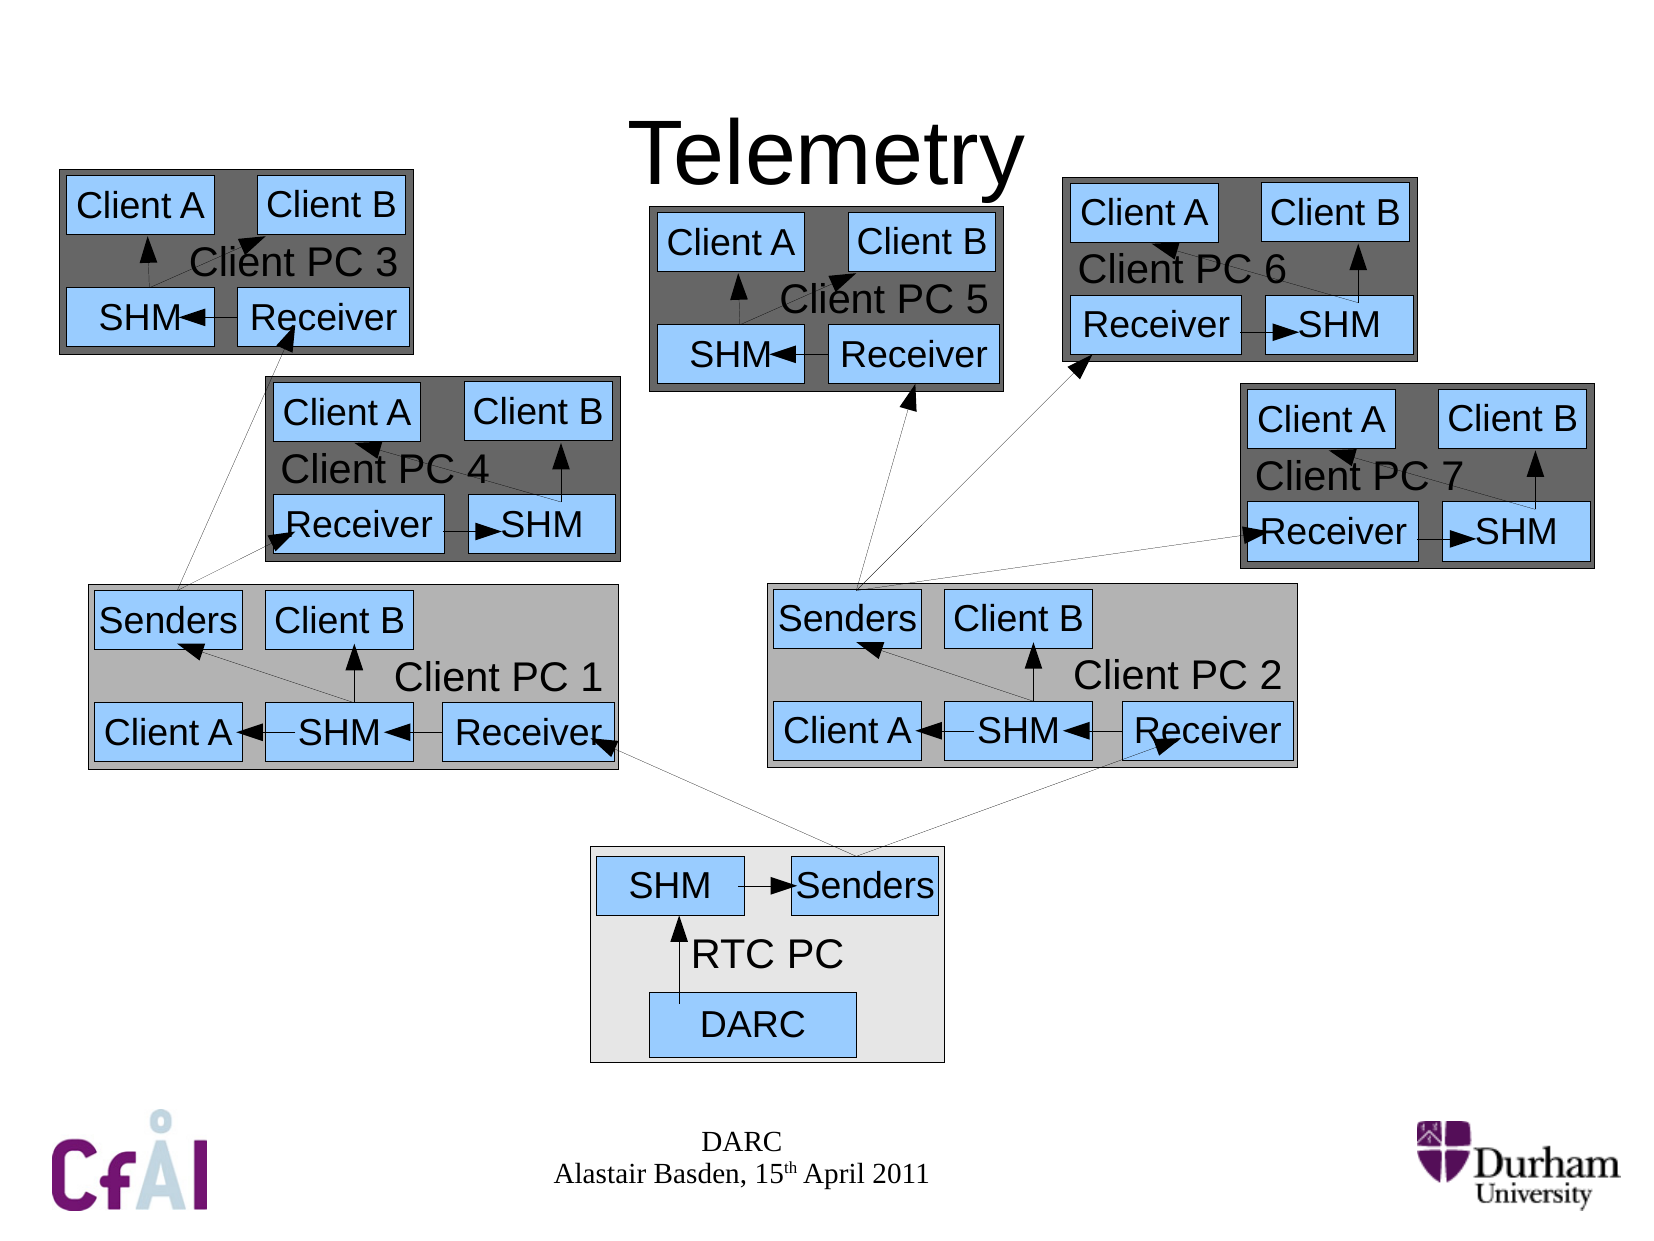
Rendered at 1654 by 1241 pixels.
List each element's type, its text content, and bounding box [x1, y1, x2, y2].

text_box Client PC 4 [265, 376, 621, 562]
text_box SHM [596, 856, 745, 916]
text_box Senders [94, 590, 243, 650]
text_box Client B [1261, 182, 1410, 242]
text_box Client B [265, 590, 414, 650]
text_box Receiver [442, 702, 615, 762]
title Telemetry [82, 49, 1571, 257]
text_box Client B [944, 589, 1093, 649]
text_box SHM [468, 494, 616, 554]
text_box Client A [1247, 389, 1396, 449]
text_box SHM [1336, 295, 1358, 302]
text_box Client A [1070, 183, 1219, 243]
text_box SHM [1510, 501, 1535, 508]
text_box Senders [791, 856, 939, 916]
text_box Client PC 2 [875, 583, 1298, 768]
text_box Receiver [1247, 501, 1419, 562]
text_box Client PC 6 [1062, 177, 1418, 362]
text_box Receiver [828, 324, 1000, 384]
text_box Client A [94, 702, 243, 762]
text_box SHM [66, 287, 215, 347]
text_box Client PC 5 [649, 206, 1004, 392]
text_box RTC PC [590, 846, 945, 1063]
text_box Client PC 2 [860, 583, 901, 589]
text_box Receiver [1122, 701, 1294, 761]
text_box SHM [265, 702, 414, 762]
text_box SHM [657, 324, 805, 384]
text_box SHM [538, 494, 561, 501]
text_box Client B [1438, 389, 1587, 449]
text_box Client A [657, 212, 805, 272]
text_box Client PC 1 [181, 584, 619, 740]
text_box Receiver [1070, 295, 1242, 355]
text_box SHM [944, 701, 1093, 761]
text_box Client PC 3 [59, 169, 414, 355]
text_box Client A [773, 701, 922, 761]
text_box Client PC 2 [767, 583, 1122, 768]
text_box Client PC 7 [1240, 383, 1595, 569]
text_box Client B [848, 212, 996, 272]
picture [52, 1109, 207, 1211]
text_box Client B [464, 381, 613, 441]
text_box RTC PC [836, 846, 881, 855]
text_box Client A [66, 175, 215, 235]
text_box Client B [257, 175, 406, 235]
text_box SHM [1442, 501, 1591, 562]
text_box SHM [1265, 295, 1414, 355]
text_box DARC [649, 992, 857, 1058]
picture [1417, 1121, 1621, 1211]
text_box Receiver [237, 287, 410, 347]
text_box Receiver [273, 494, 445, 554]
text_box Client A [273, 382, 421, 442]
text_box Senders [773, 589, 922, 649]
text_box Client PC 1 [88, 584, 619, 770]
